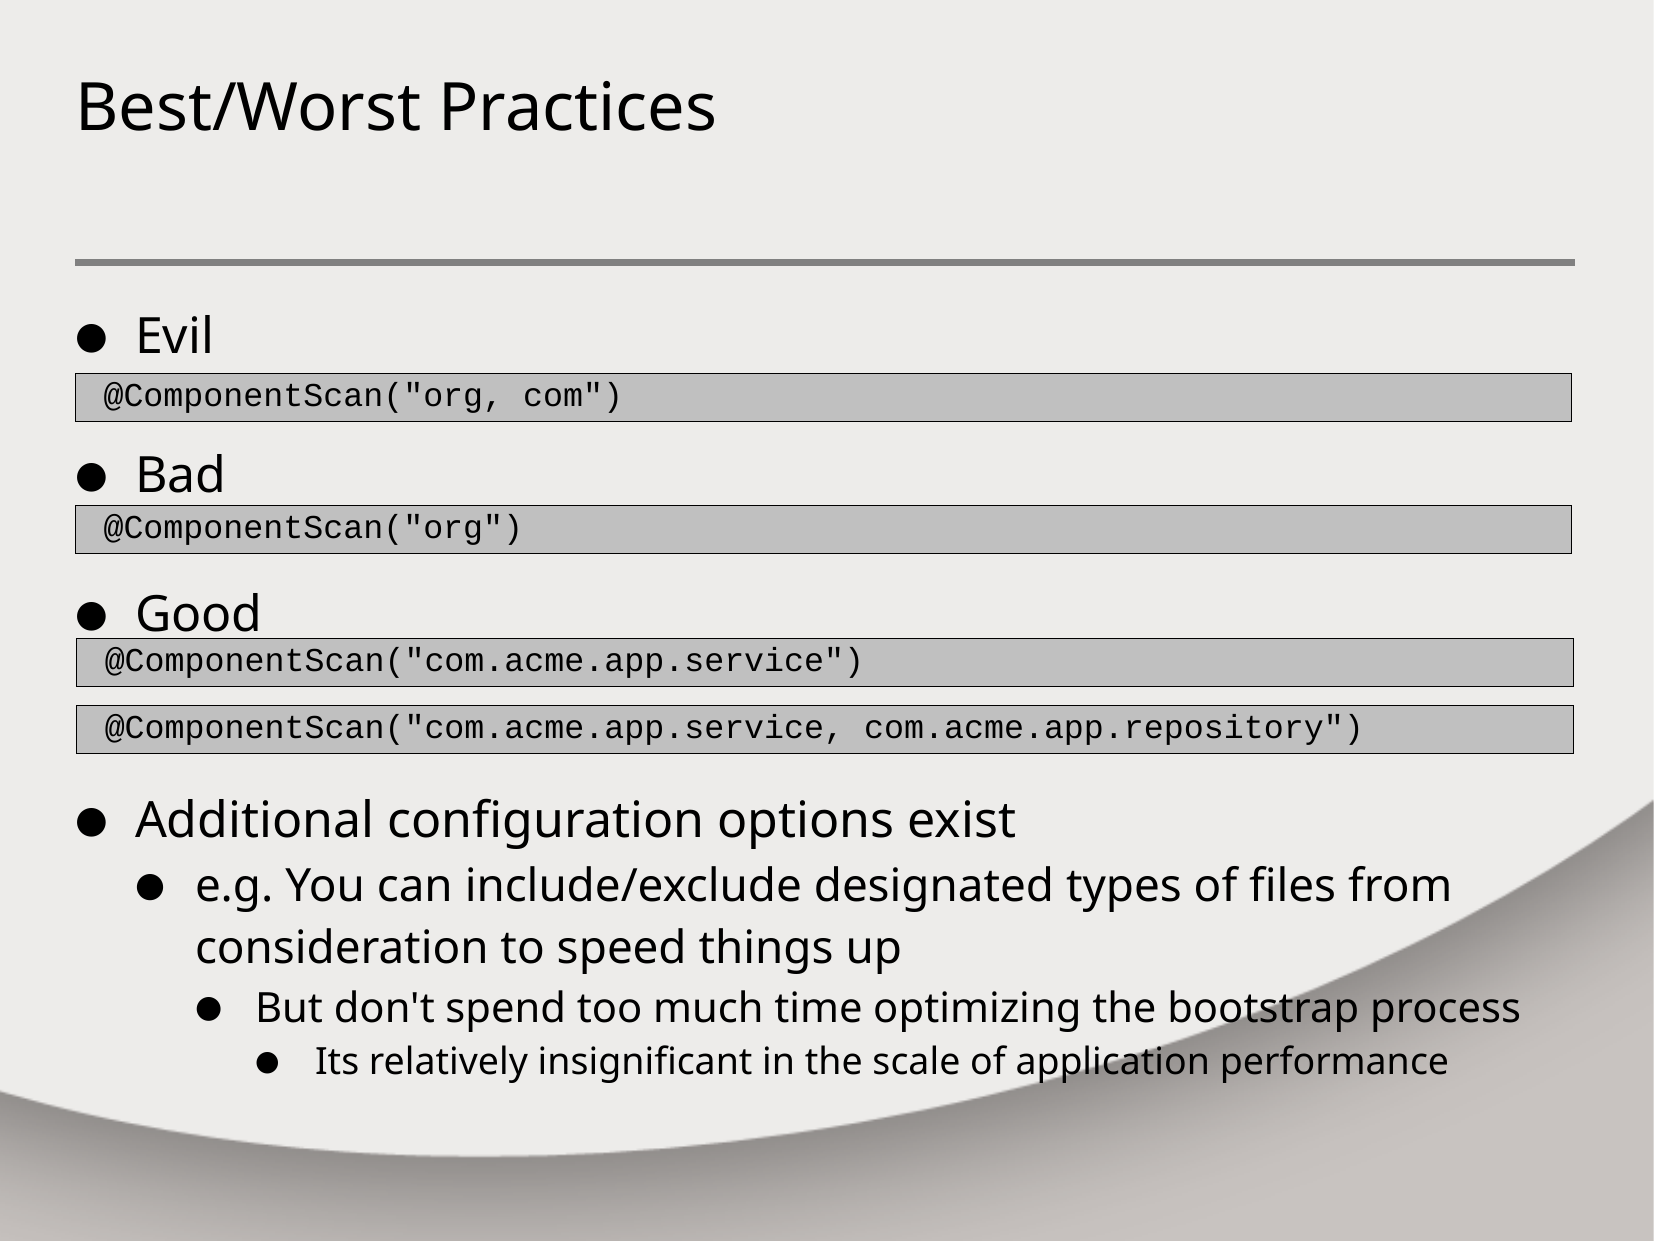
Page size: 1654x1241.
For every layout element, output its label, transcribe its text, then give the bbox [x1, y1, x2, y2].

text_box @ComponentScan("org") [75, 505, 1572, 554]
text_box @ComponentScan("com.acme.app.service") [76, 638, 1574, 687]
text_box @ComponentScan("com.acme.app.service, com.acme.app.repository") [76, 705, 1574, 754]
title Best/Worst Practices [75, 75, 1576, 226]
list Evil Bad Good Additional configuration options exist e.g. You can include/exclude designated types of files from consideration to speed things up But don't spend too much time optimizing the bootstrap process Its relatively insignificant in the scale of application performance [75, 300, 1576, 1163]
text_box @ComponentScan("org, com") [75, 373, 1572, 422]
picture [0, 0, 1654, 1241]
